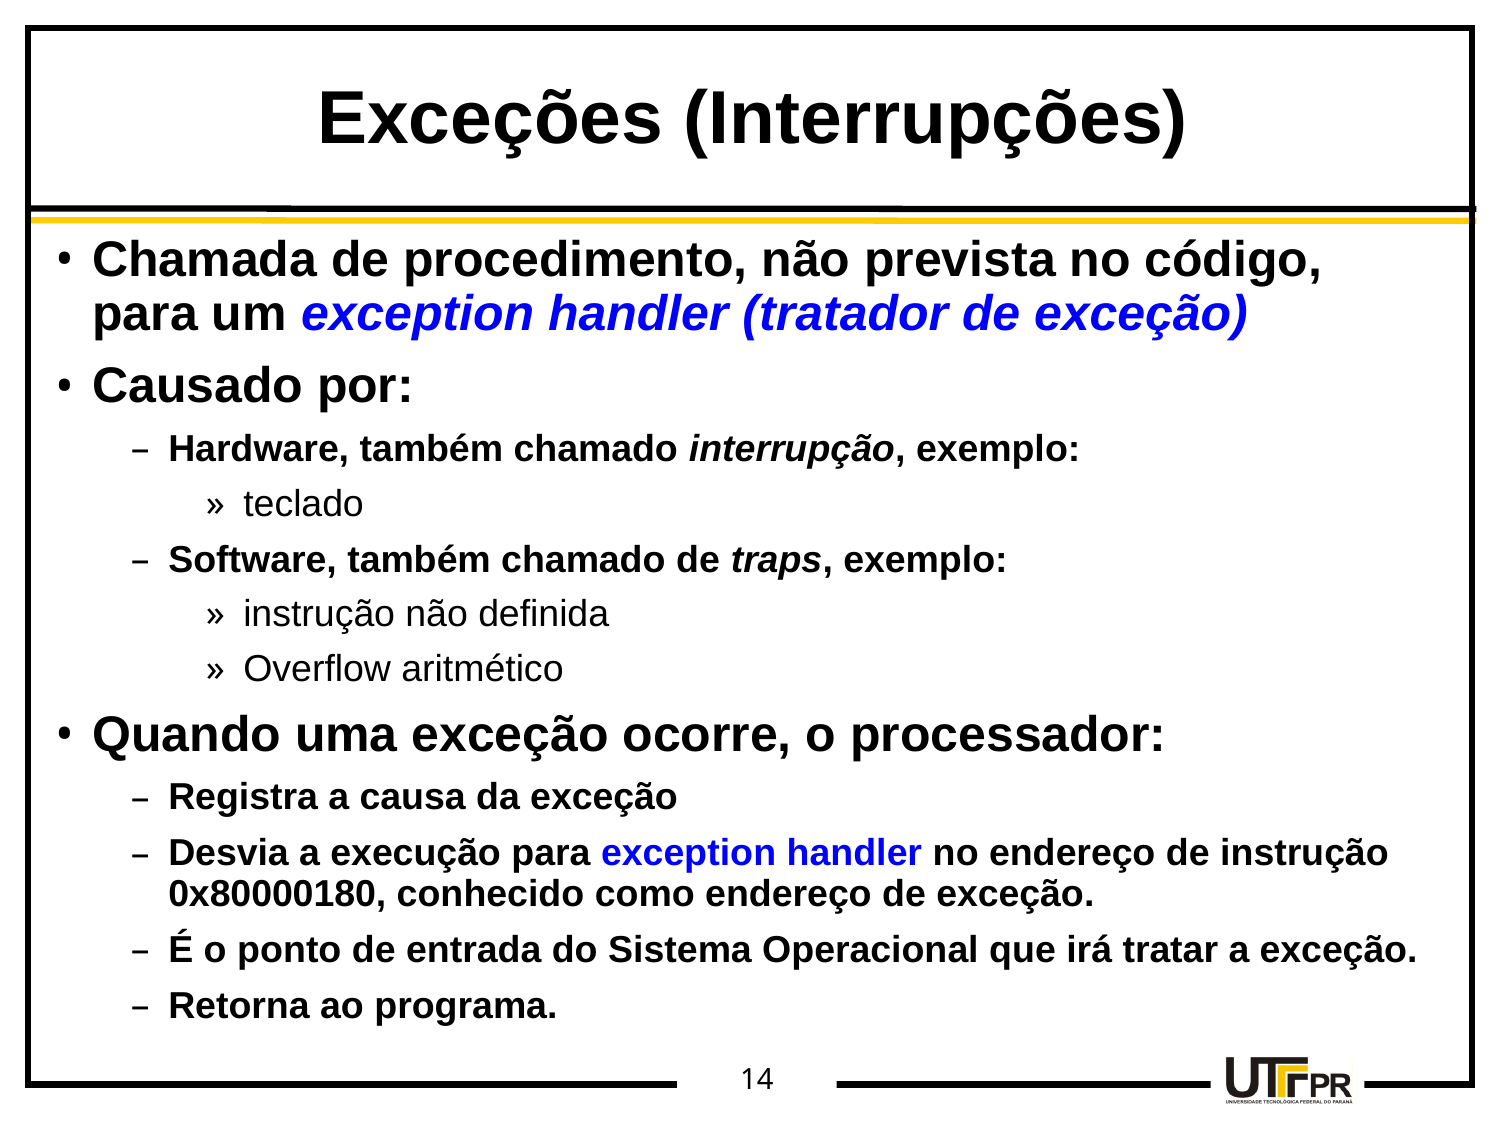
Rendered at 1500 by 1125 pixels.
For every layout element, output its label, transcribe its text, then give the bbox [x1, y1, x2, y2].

picture [1225, 1057, 1353, 1104]
title Exceções (Interrupções) [29, 29, 1477, 207]
list Chamada de procedimento, não prevista no código, para um exception handler (tratador de exceção) Causado por: Hardware, também chamado interrupção, exemplo: teclado Software, também chamado de traps, exemplo: instrução não definida Overflow aritmético Quando uma exceção ocorre, o processador: Registra a causa da exceção Desvia a execução para exception handler no endereço de instrução 0x80000180, conhecido como endereço de exceção. É o ponto de entrada do Sistema Operacional que irá tratar a exceção. Retorna ao programa. [41, 225, 1447, 1040]
